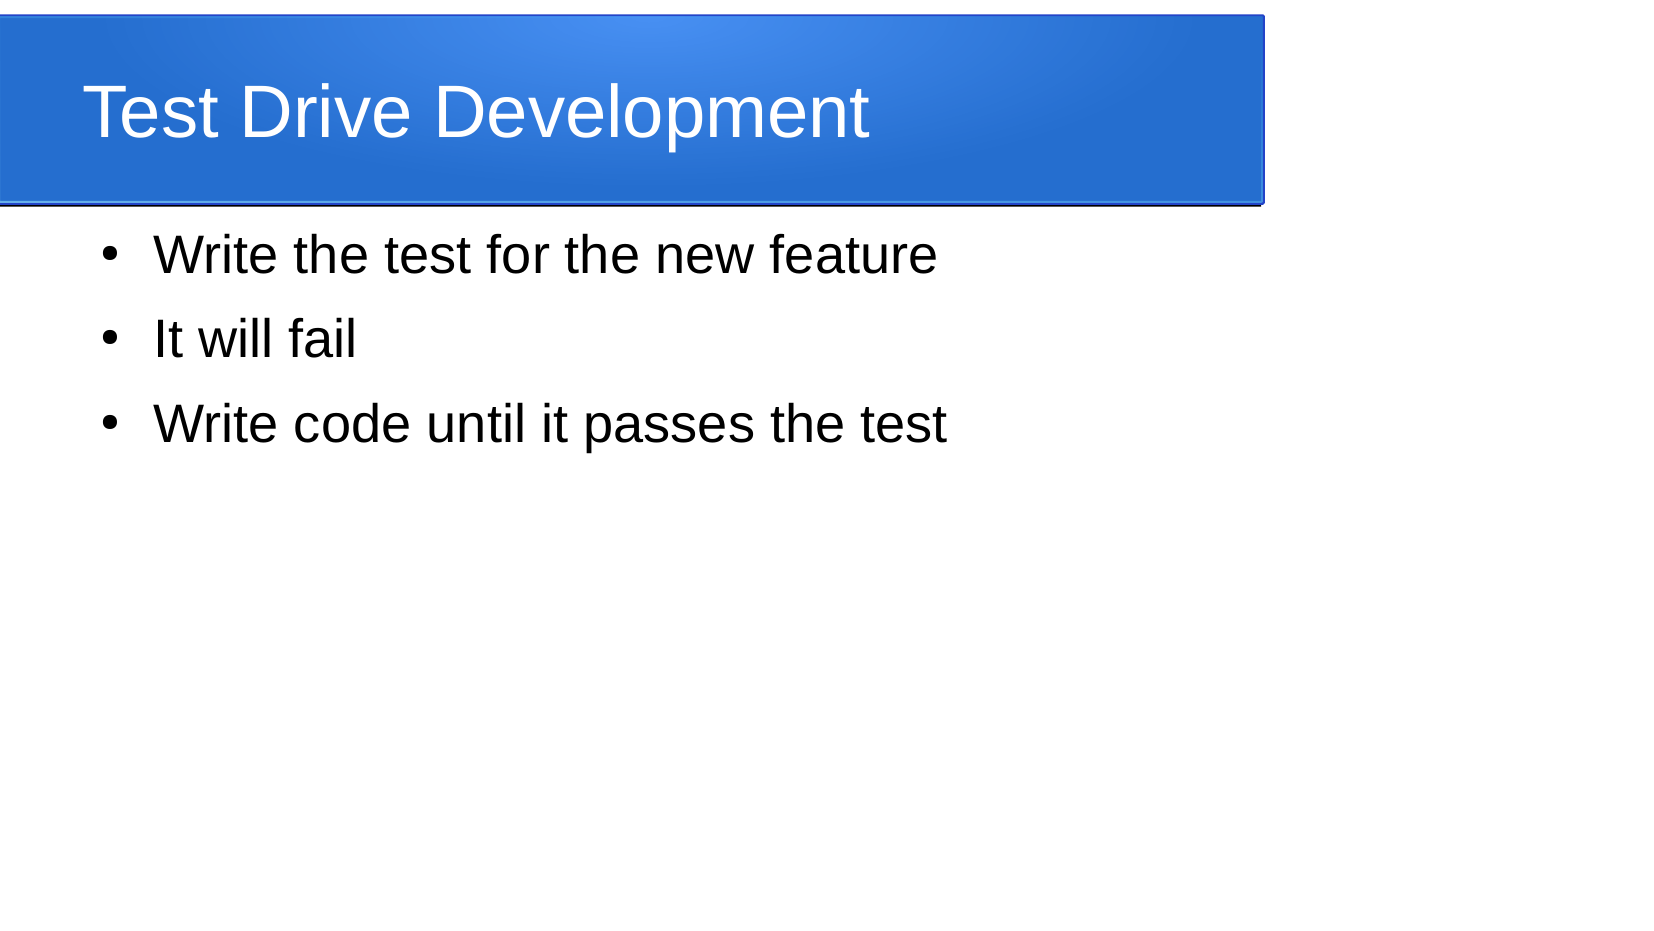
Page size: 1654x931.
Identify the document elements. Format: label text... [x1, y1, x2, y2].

list Write the test for the new feature It will fail Write code until it passes the test [82, 224, 1571, 764]
title Test Drive Development [82, 35, 1235, 189]
